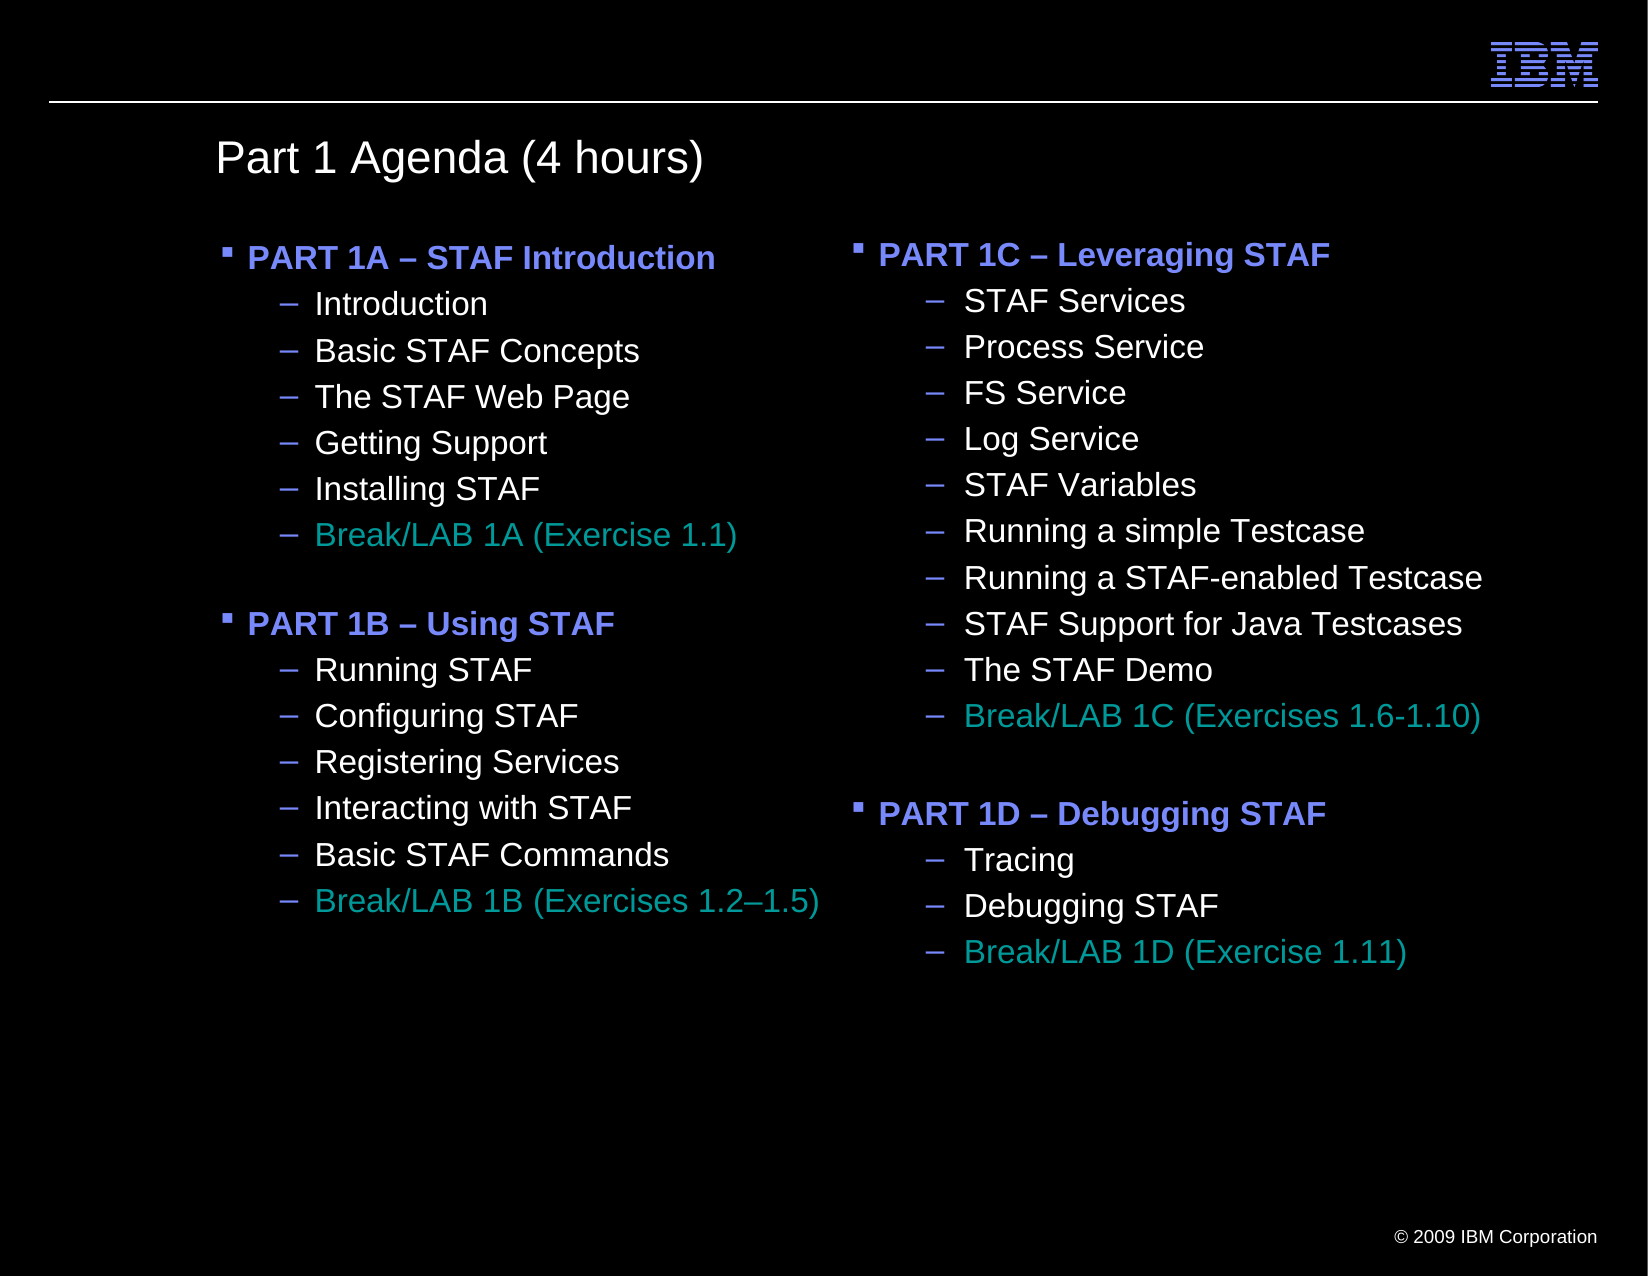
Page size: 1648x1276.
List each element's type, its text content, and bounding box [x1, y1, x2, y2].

title Part 1 Agenda (4 hours) [198, 125, 1648, 219]
text_box PART 1A – STAF Introduction Introduction Basic STAF Concepts The STAF Web Page Getting Support Installing STAF Break/LAB 1A (Exercise 1.1) PART 1B – Using STAF Running STAF Configuring STAF Registering Services Interacting with STAF Basic STAF Commands Break/LAB 1B (Exercises 1.2–1.5) [220, 236, 836, 971]
text_box PART 1C – Leveraging STAF STAF Services Process Service FS Service Log Service STAF Variables Running a simple Testcase Running a STAF-enabled Testcase STAF Support for Java Testcases The STAF Demo Break/LAB 1C (Exercises 1.6-1.10) PART 1D – Debugging STAF Tracing Debugging STAF Break/LAB 1D (Exercise 1.11) [836, 225, 1537, 1076]
picture [1491, 42, 1598, 87]
